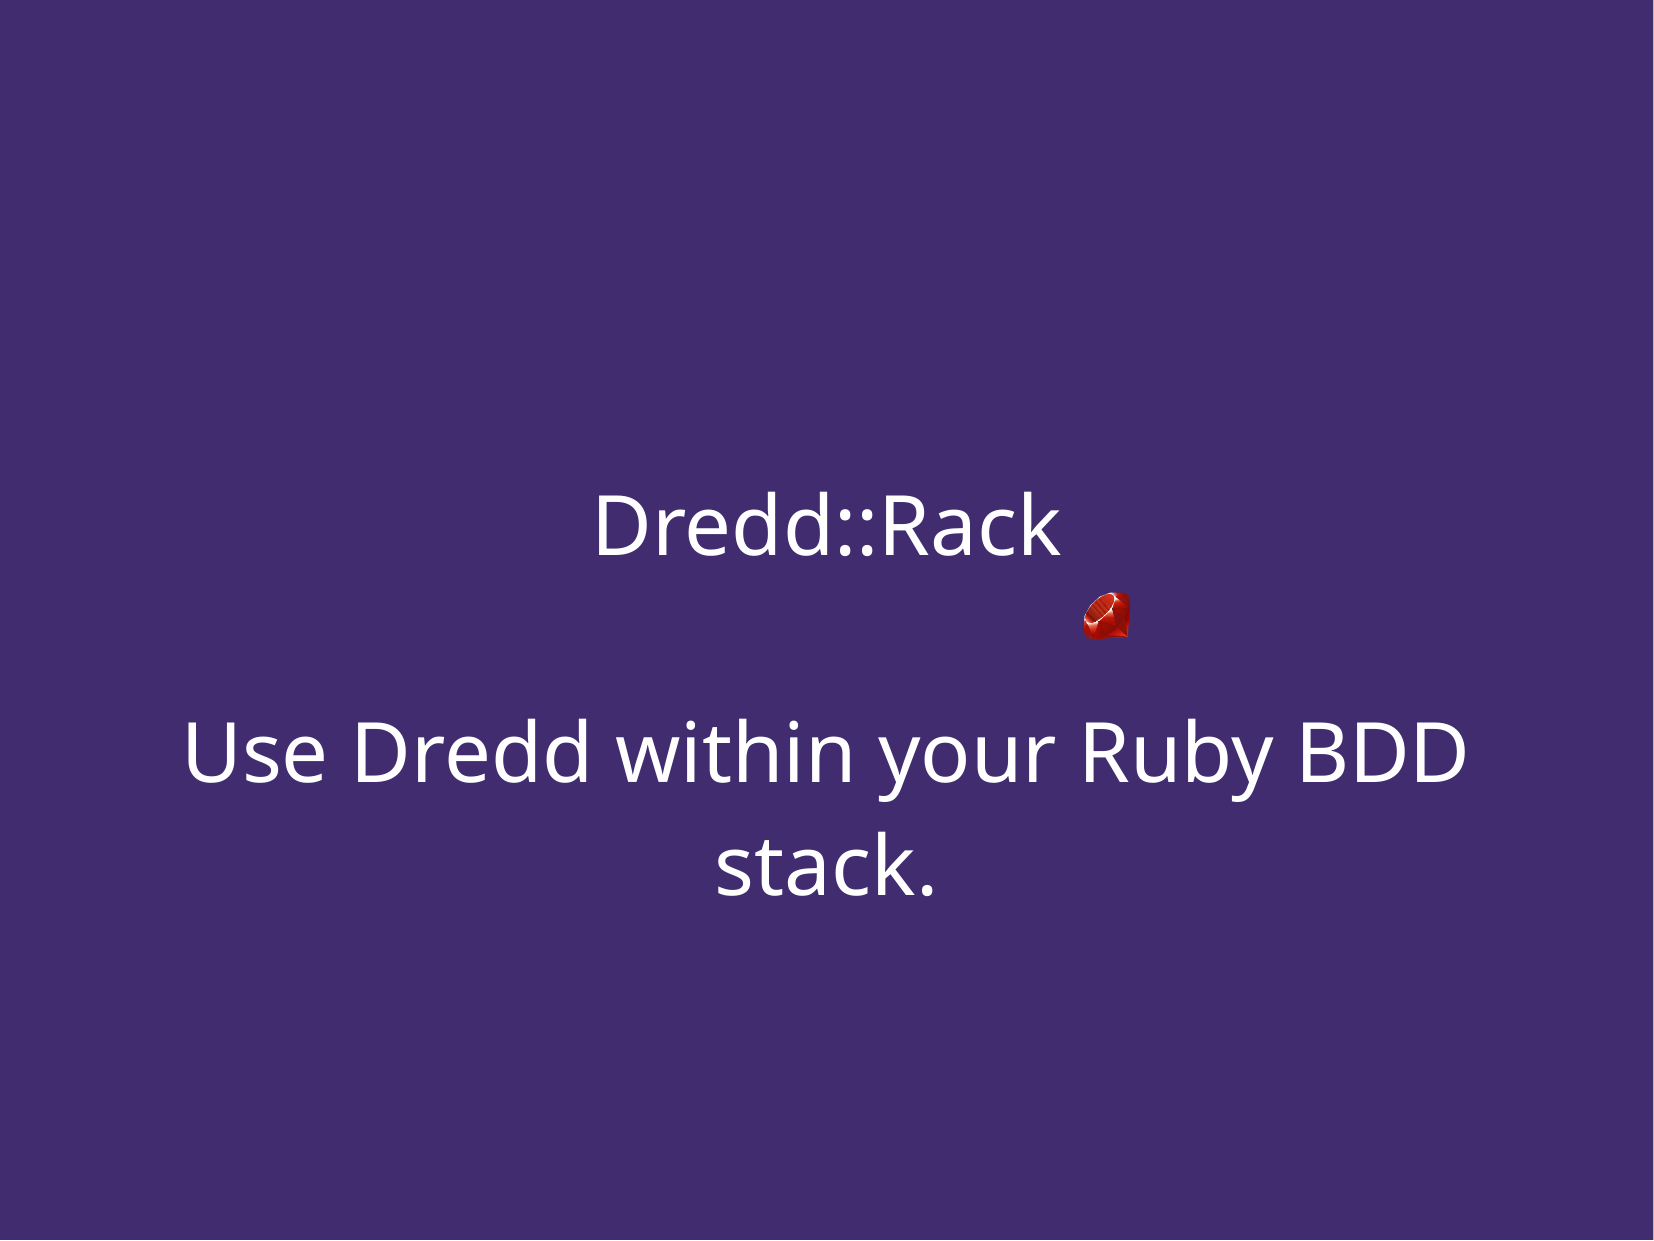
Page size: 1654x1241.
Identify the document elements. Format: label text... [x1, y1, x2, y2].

subtitle Dredd::Rack Use Dredd within your Ruby BDD stack. [82, 49, 1571, 1111]
picture [1083, 592, 1131, 640]
